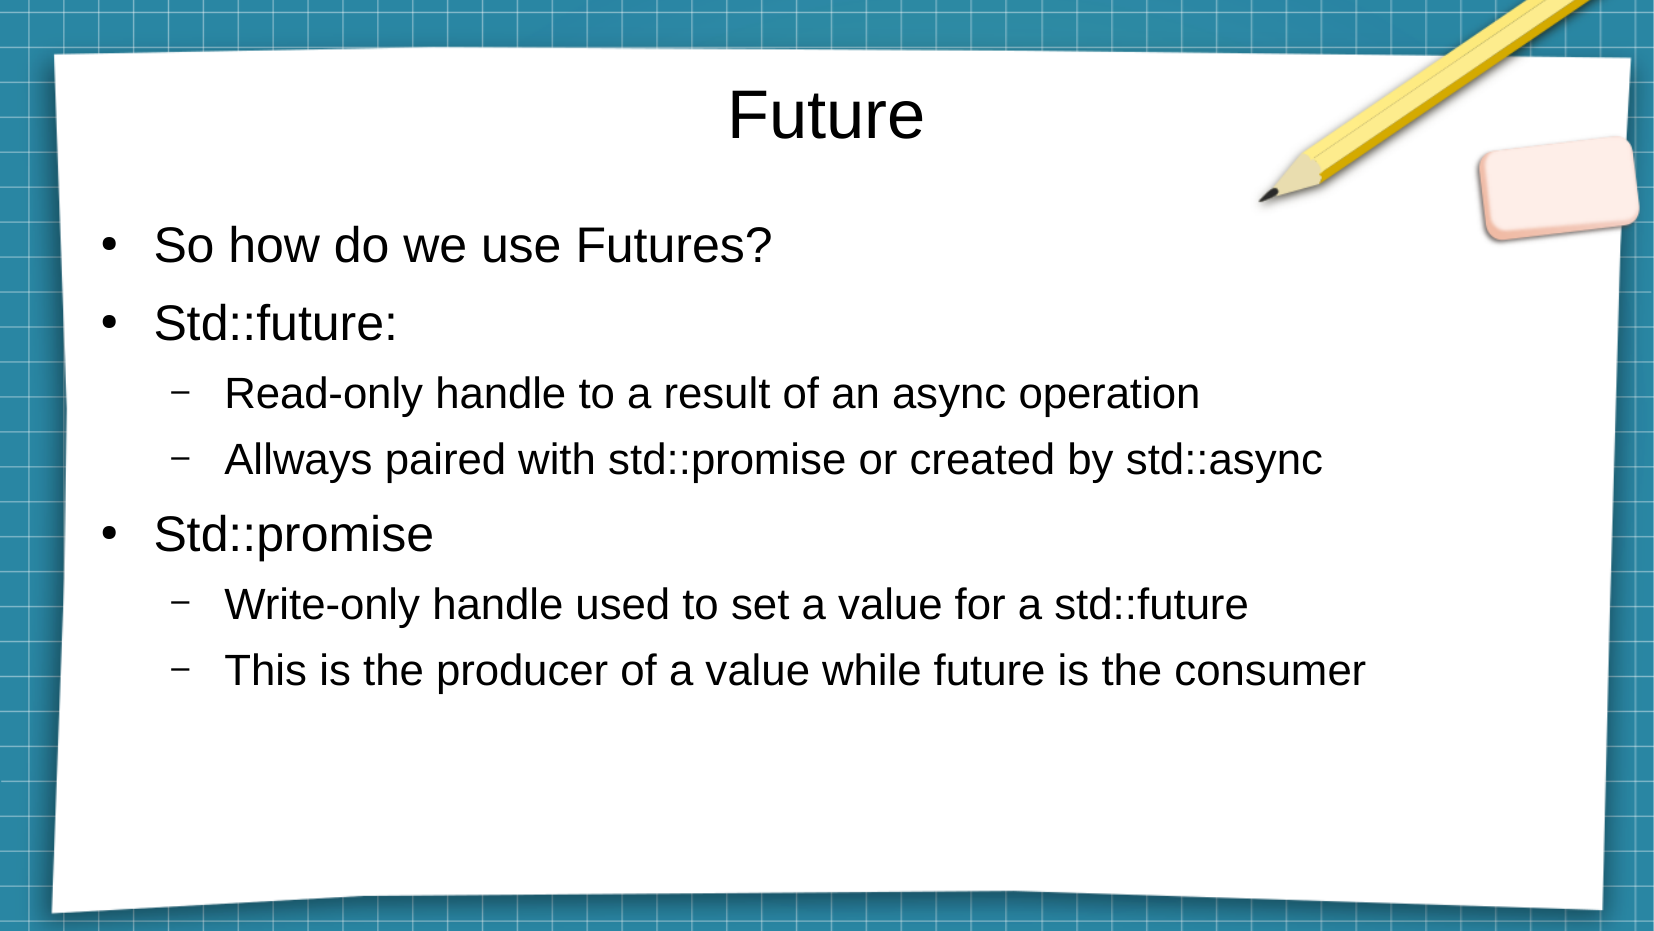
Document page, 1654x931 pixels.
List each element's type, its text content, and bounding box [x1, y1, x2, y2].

title Future [82, 37, 1571, 193]
list So how do we use Futures? Std::future: Read-only handle to a result of an async operation Allways paired with std::promise or created by std::async Std::promise Write-only handle used to set a value for a std::future This is the producer of a value while future is the consumer [82, 217, 1571, 758]
picture [0, 0, 1654, 931]
